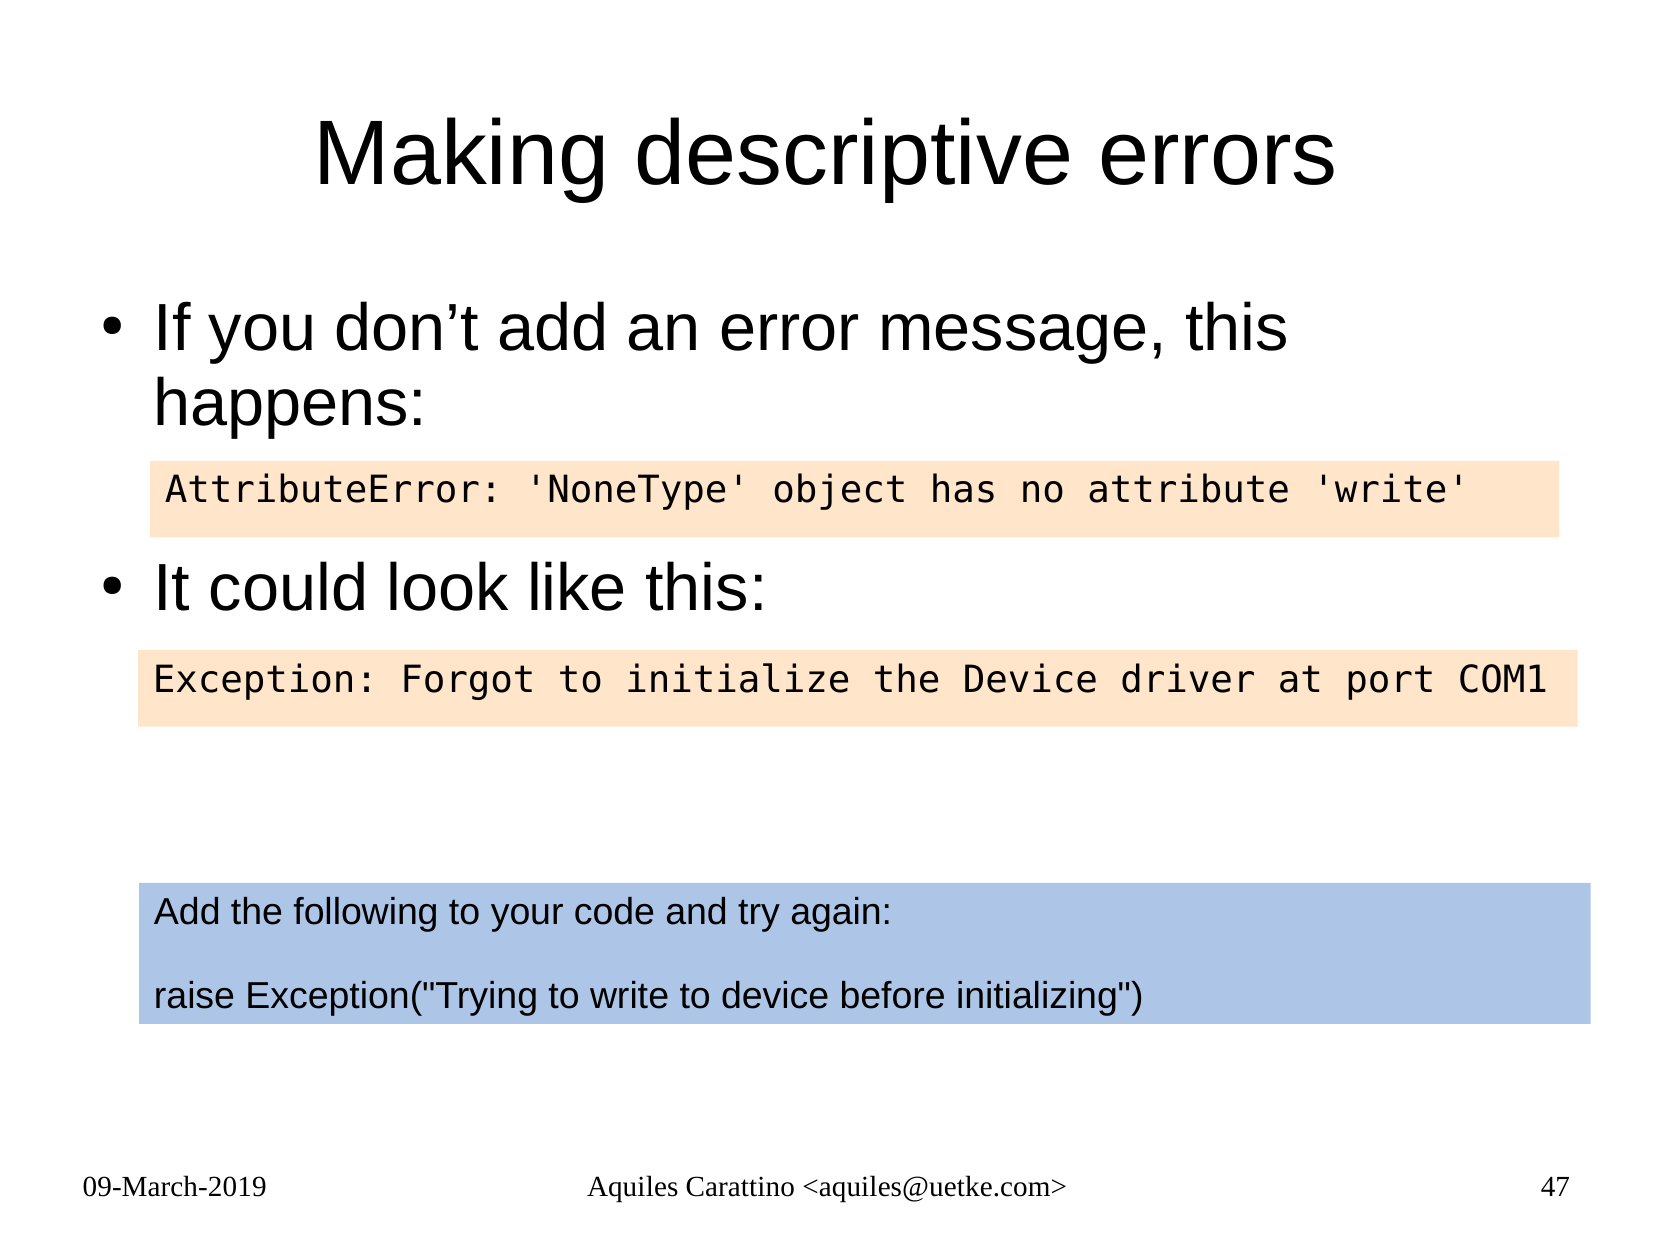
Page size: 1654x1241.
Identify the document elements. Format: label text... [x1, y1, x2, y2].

text_box Exception: Forgot to initialize the Device driver at port COM1 [138, 649, 1578, 727]
list If you don’t add an error message, this happens: [82, 290, 1571, 451]
title Making descriptive errors [82, 49, 1571, 257]
text_box AttributeError: 'NoneType' object has no attribute 'write' [149, 460, 1560, 538]
list It could look like this: [82, 550, 1571, 711]
text_box Add the following to your code and try again: raise Exception("Trying to write to device before initializing") [139, 882, 1591, 1024]
